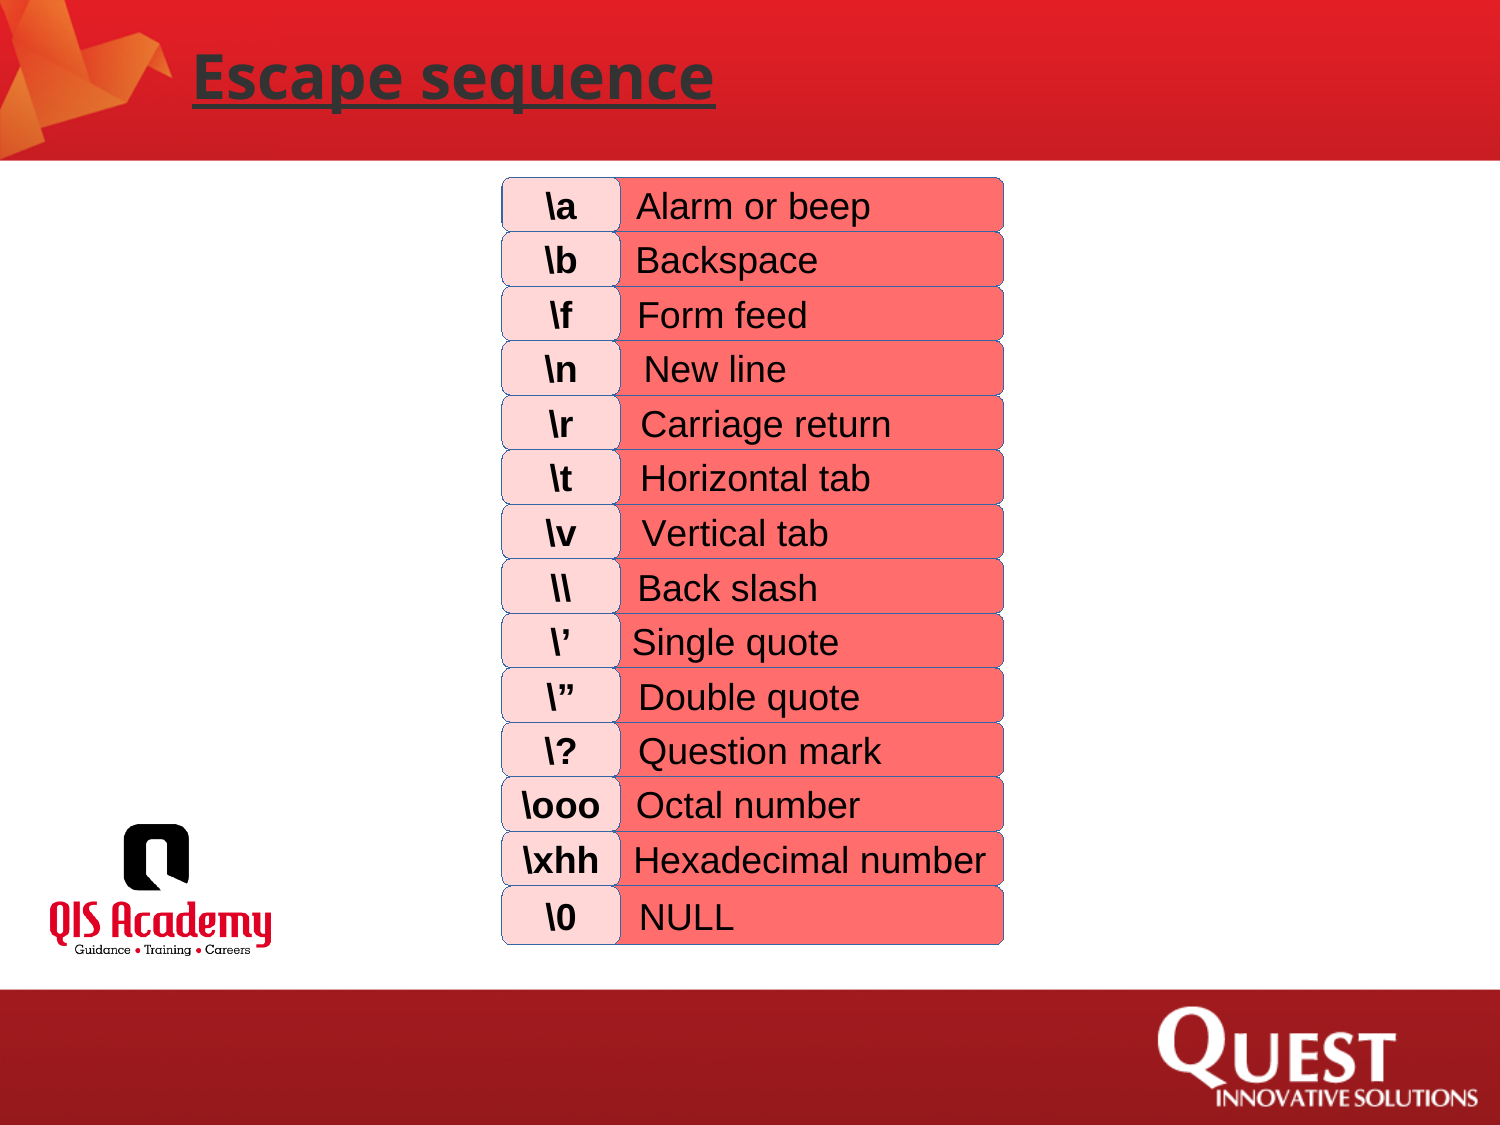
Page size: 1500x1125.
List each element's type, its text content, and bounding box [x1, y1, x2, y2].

text_box \v [501, 504, 621, 559]
text_box \b [501, 232, 621, 286]
text_box \r [501, 395, 621, 450]
text_box \a [502, 177, 621, 232]
text_box NULL [612, 885, 1004, 945]
text_box Back slash [613, 558, 1004, 613]
text_box Backspace [616, 232, 1004, 286]
text_box \t [501, 449, 621, 504]
text_box Hexadecimal number [614, 831, 1004, 886]
text_box Single quote [615, 613, 1004, 668]
text_box \? [501, 722, 621, 777]
text_box Question mark [615, 722, 1004, 777]
text_box Alarm or beep [614, 177, 1004, 232]
picture [0, 0, 1500, 1125]
text_box Octal number [613, 776, 1004, 831]
text_box Vertical tab [615, 504, 1004, 559]
text_box \n [501, 340, 621, 395]
text_box \xhh [501, 831, 621, 886]
text_box \ooo [501, 776, 621, 831]
title Escape sequence [177, 29, 1500, 148]
text_box New line [613, 340, 1004, 395]
text_box \f [501, 286, 621, 341]
text_box \0 [501, 885, 621, 945]
text_box \’ [501, 613, 621, 668]
text_box Double quote [613, 667, 1004, 722]
text_box Form feed [615, 286, 1004, 341]
text_box \” [501, 667, 621, 722]
text_box Carriage return [615, 395, 1004, 450]
text_box Horizontal tab [613, 449, 1004, 504]
text_box \\ [501, 558, 621, 613]
